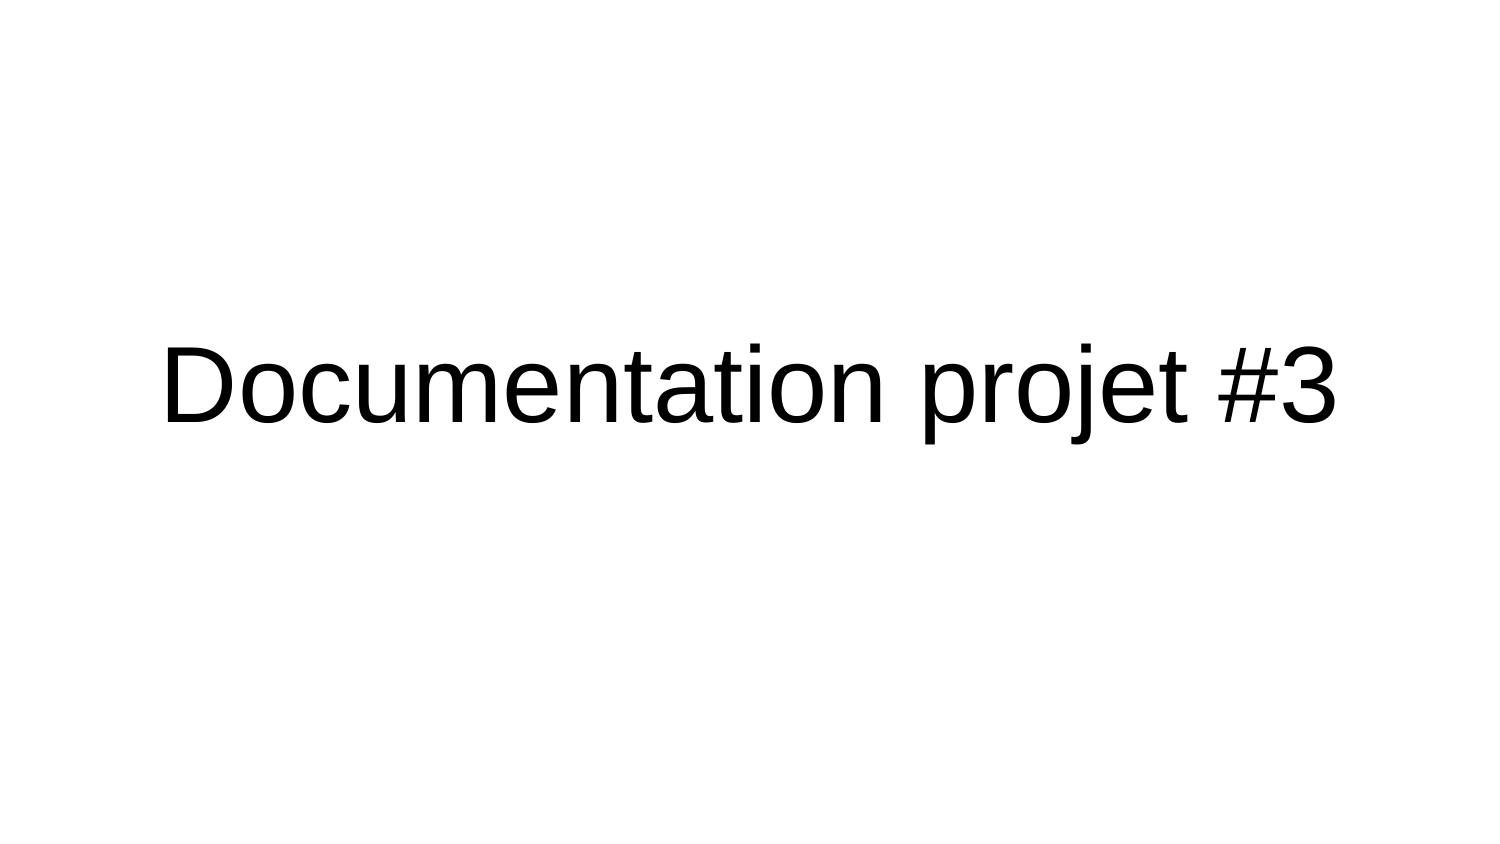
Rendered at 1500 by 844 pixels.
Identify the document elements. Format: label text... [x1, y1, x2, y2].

title Documentation projet #3 [51, 122, 1449, 459]
